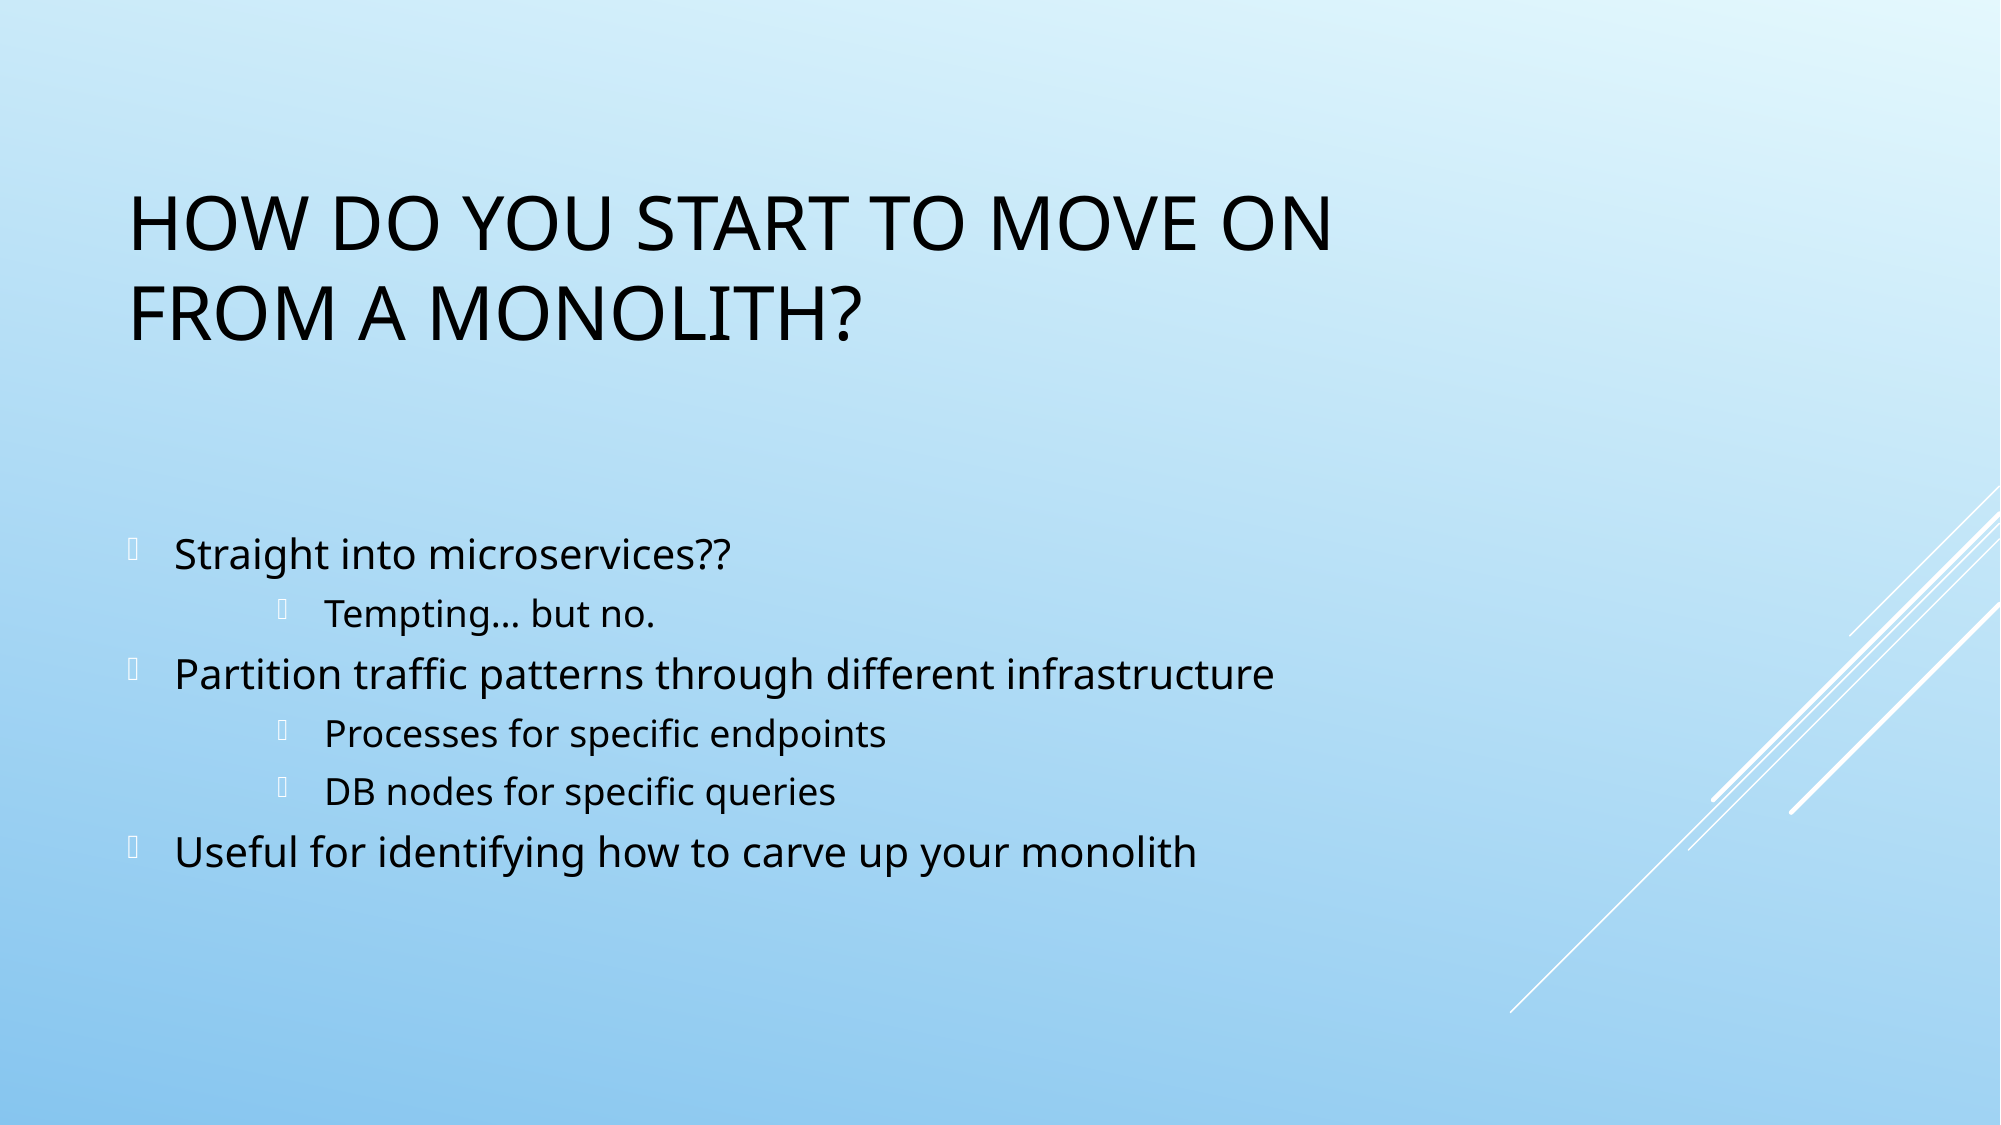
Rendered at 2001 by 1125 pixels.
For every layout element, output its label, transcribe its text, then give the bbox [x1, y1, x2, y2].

title How do you start to move on from a monolith? [112, 141, 1513, 389]
list Straight into microservices?? Tempting… but no. Partition traffic patterns through different infrastructure Processes for specific endpoints DB nodes for specific queries Useful for identifying how to carve up your monolith [112, 405, 1513, 999]
